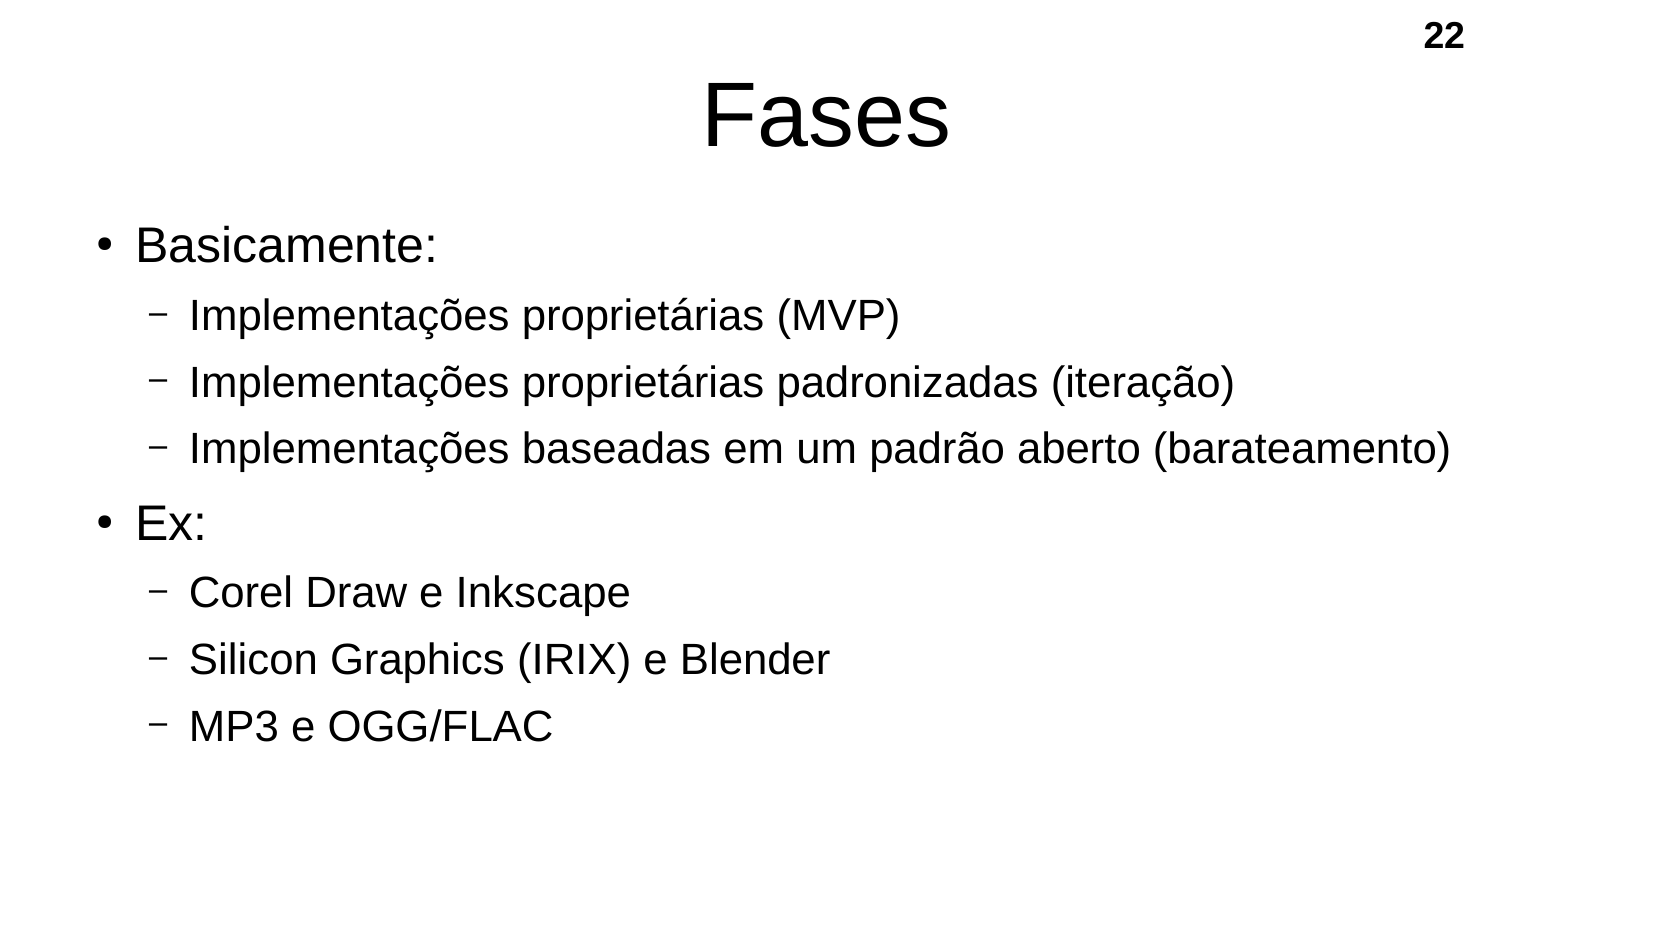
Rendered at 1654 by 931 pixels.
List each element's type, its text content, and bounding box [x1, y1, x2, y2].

title Fases [82, 37, 1571, 193]
text_box <número> [1408, 0, 1654, 71]
list Basicamente: Implementações proprietárias (MVP) Implementações proprietárias padronizadas (iteração) Implementações baseadas em um padrão aberto (barateamento) Ex: Corel Draw e Inkscape Silicon Graphics (IRIX) e Blender MP3 e OGG/FLAC [82, 217, 1571, 758]
